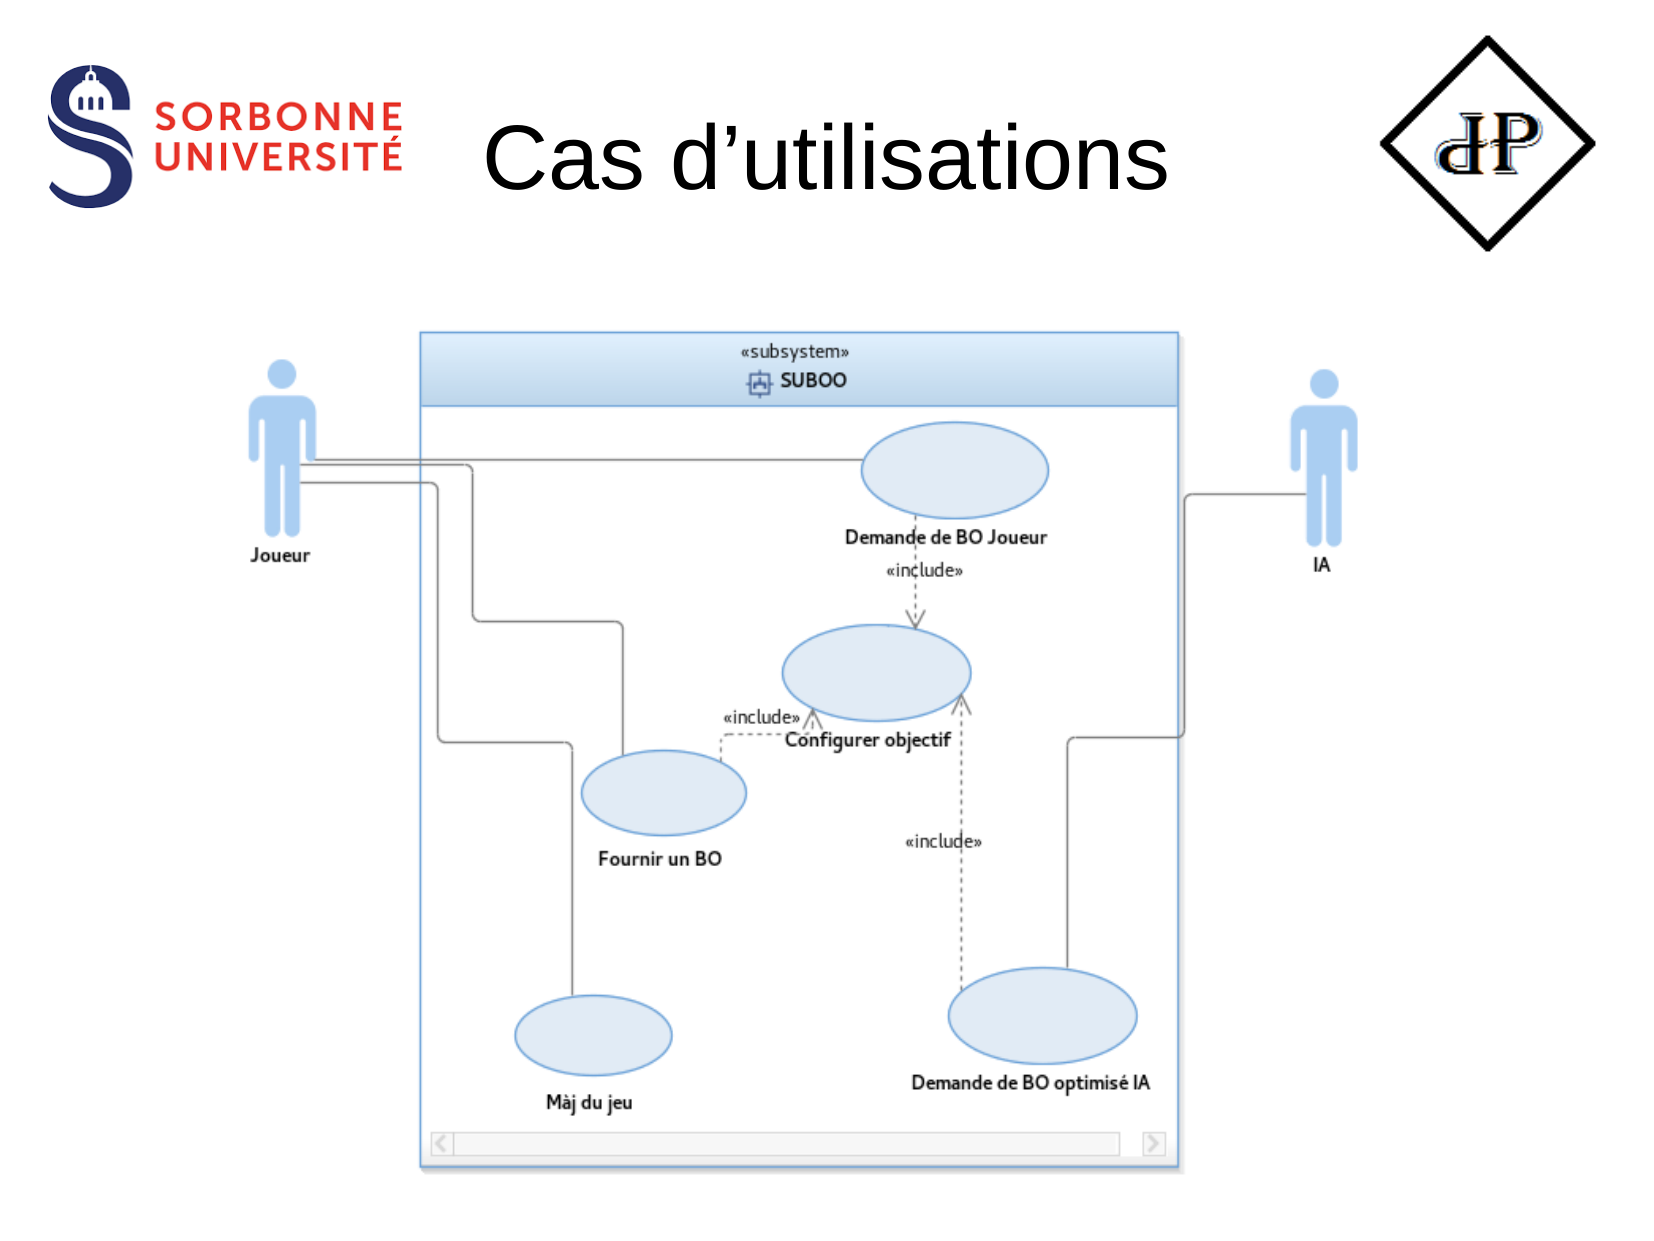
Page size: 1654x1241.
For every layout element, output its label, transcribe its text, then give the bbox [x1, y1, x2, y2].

picture [200, 265, 1418, 1241]
picture [1370, 29, 1608, 257]
title Cas d’utilisations [82, 49, 1571, 257]
picture [47, 64, 82, 209]
